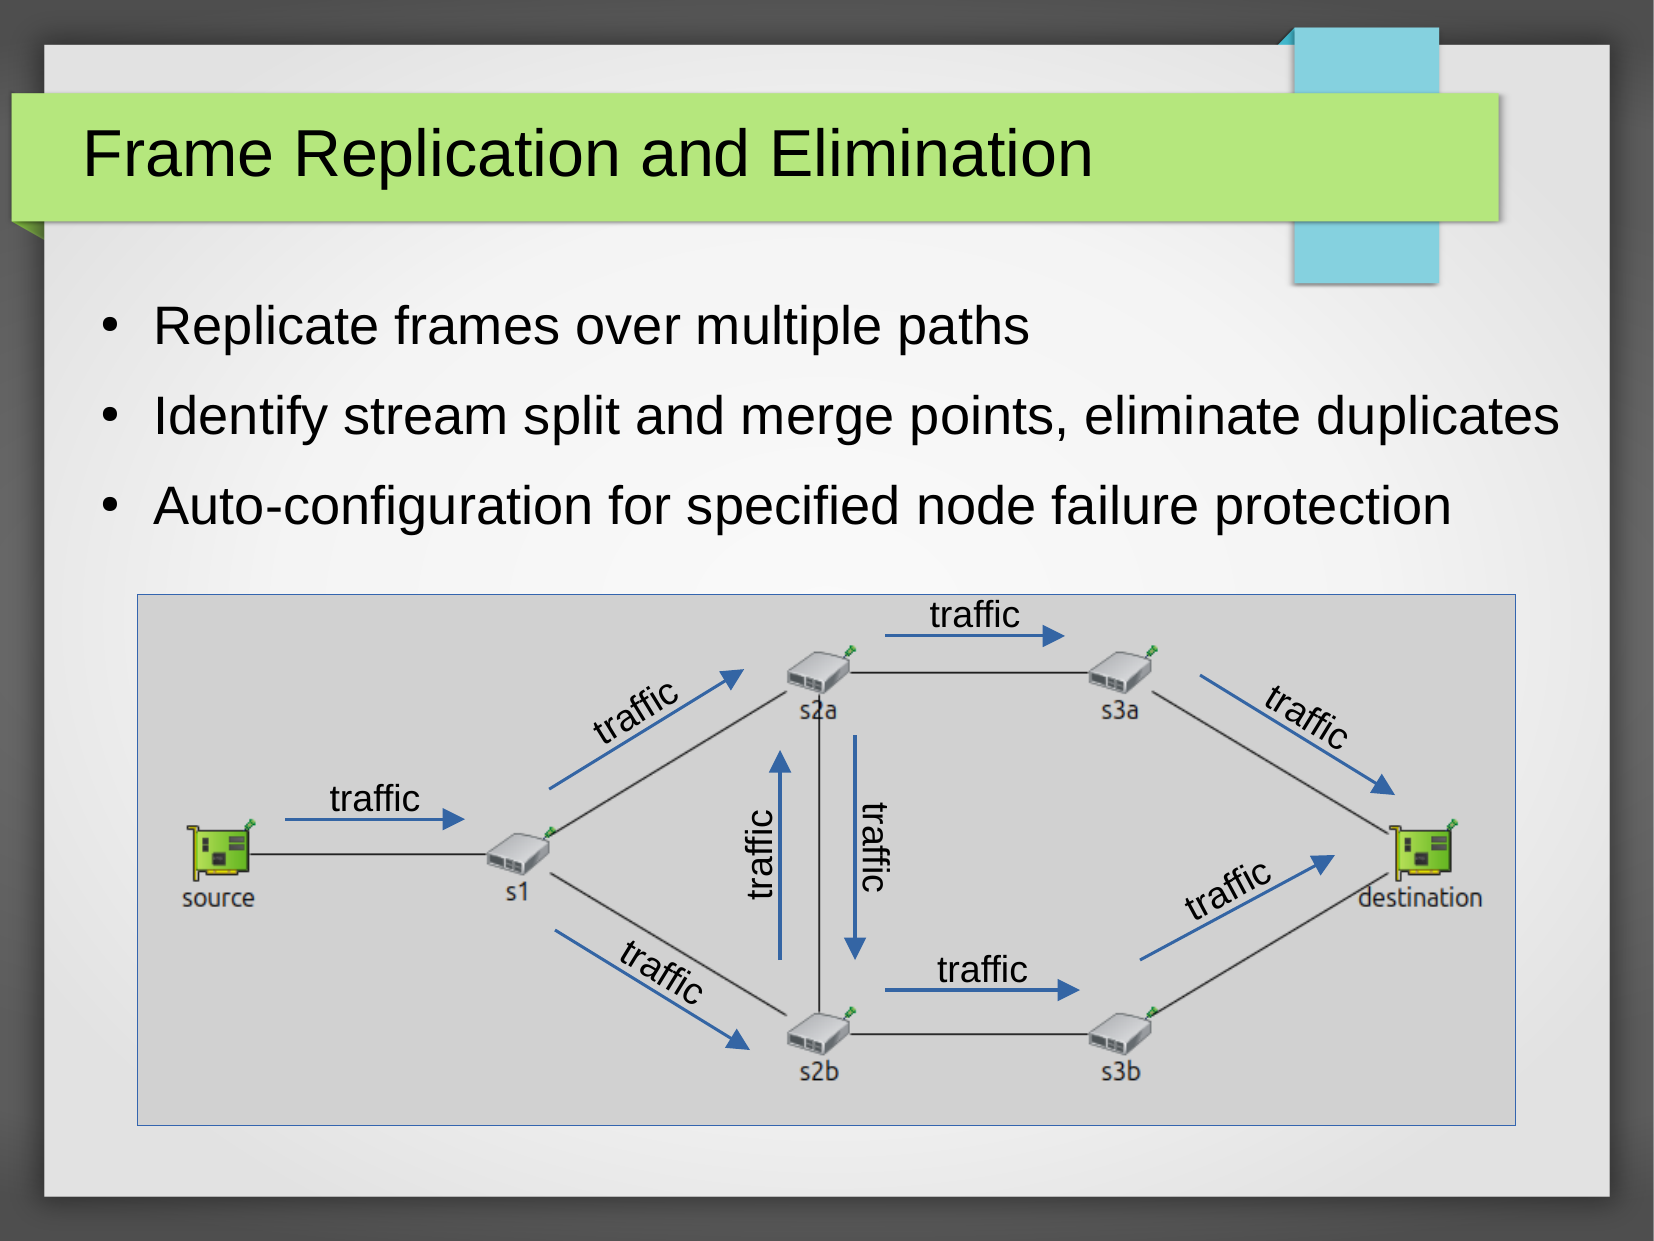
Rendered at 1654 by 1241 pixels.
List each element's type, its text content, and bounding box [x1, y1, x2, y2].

title Frame Replication and Elimination [82, 94, 1264, 213]
list Replicate frames over multiple paths Identify stream split and merge points, eliminate duplicates Auto-configuration for specified node failure protection [82, 295, 1571, 1015]
picture [0, 0, 1654, 1241]
